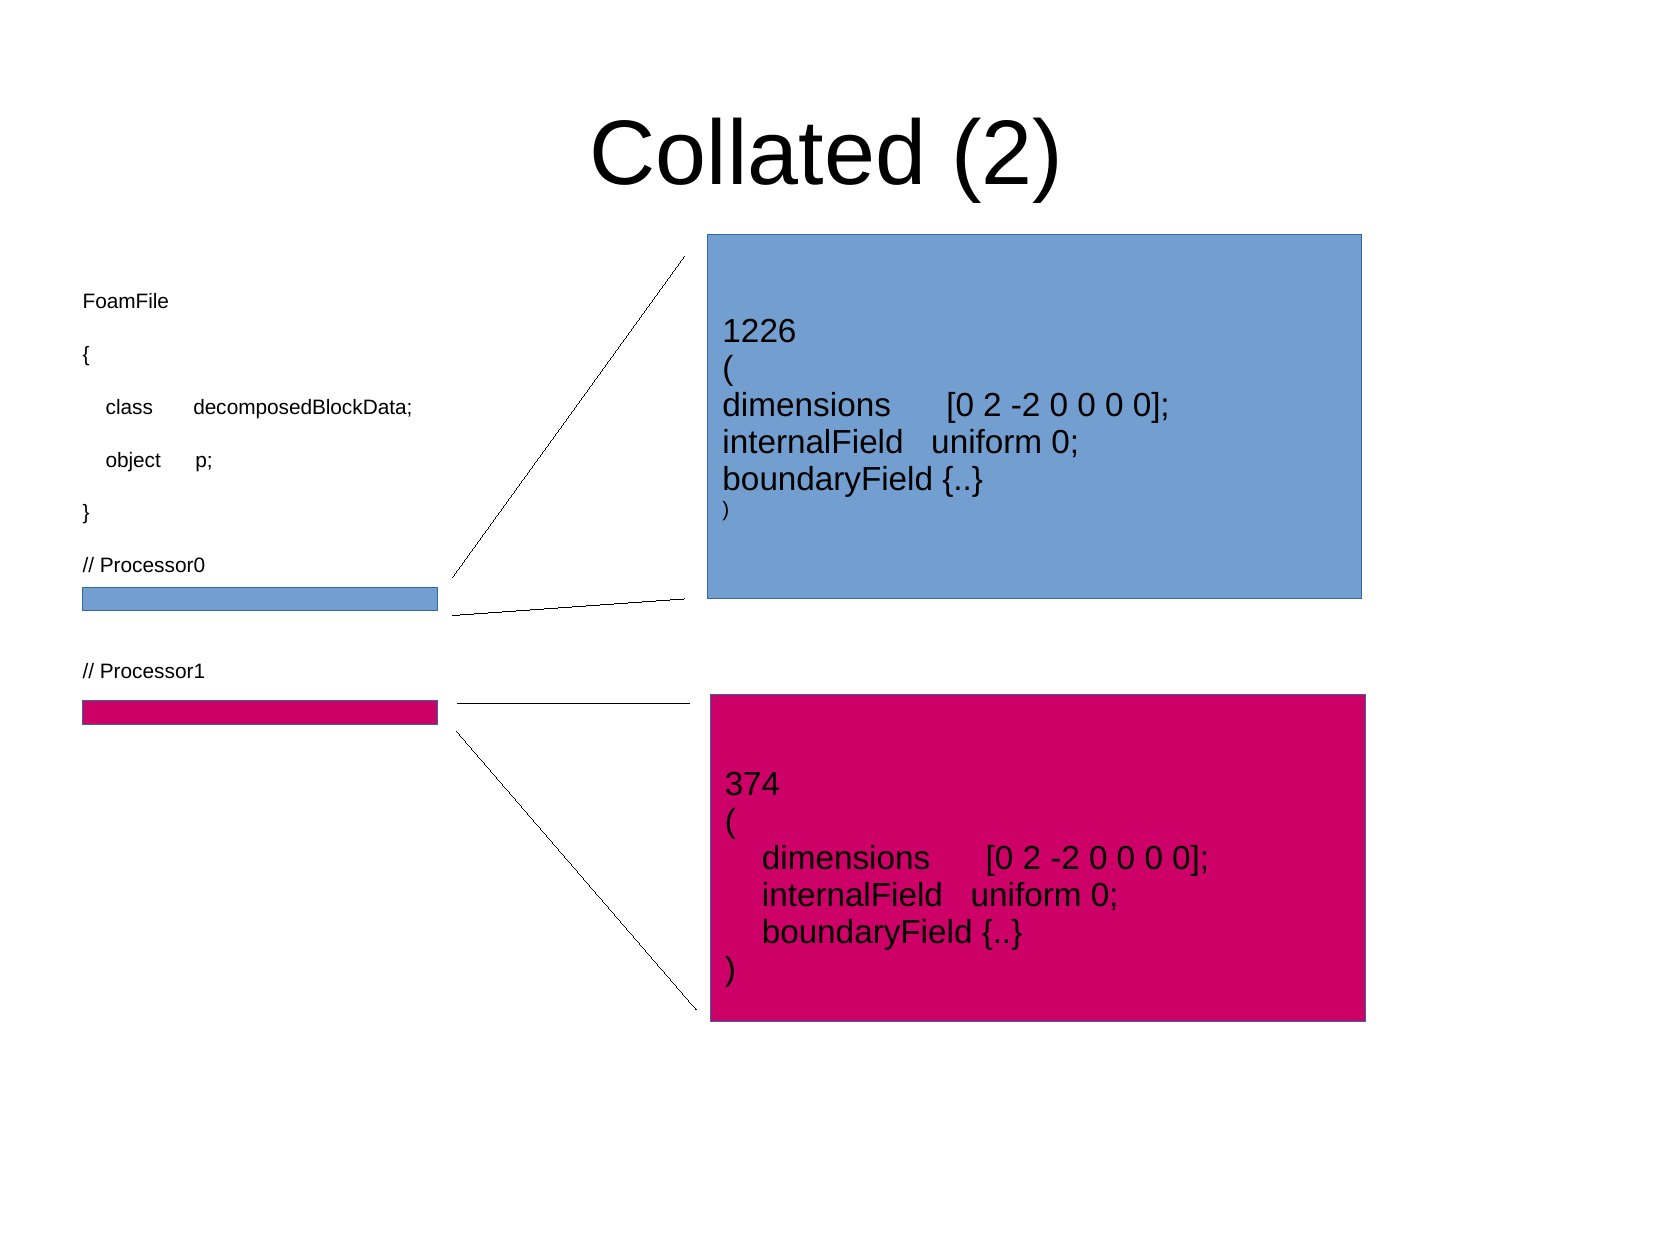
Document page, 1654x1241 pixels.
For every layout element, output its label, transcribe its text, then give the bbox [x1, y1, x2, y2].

text_box 374 ( dimensions [0 2 -2 0 0 0 0]; internalField uniform 0; boundaryField {..} ) [710, 694, 1366, 1022]
title Collated (2) [82, 49, 1571, 257]
text_box [82, 700, 438, 725]
text_box 1226 ( dimensions [0 2 -2 0 0 0 0]; internalField uniform 0; boundaryField {..} ) [707, 234, 1362, 599]
text_box [82, 587, 438, 611]
list FoamFile { class decomposedBlockData; object p; } // Processor0 // Processor1 [82, 290, 1571, 1010]
